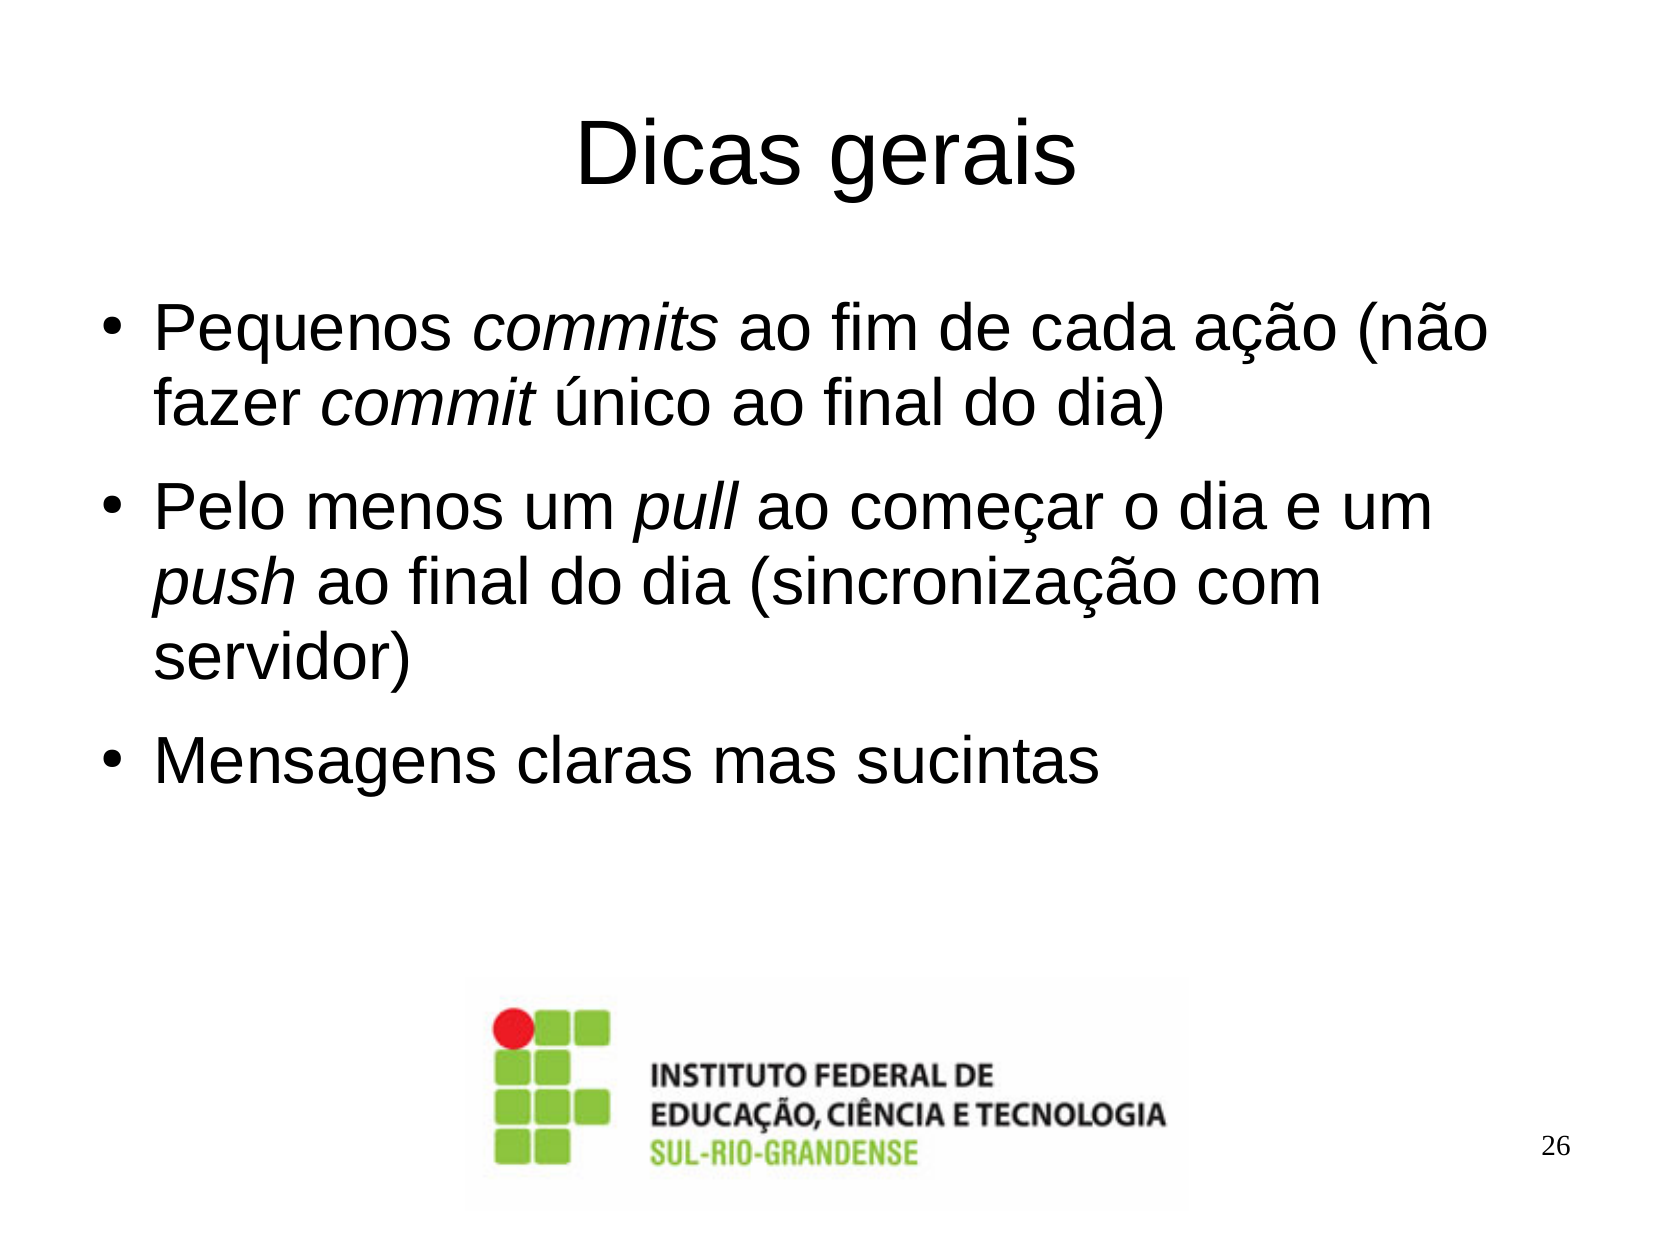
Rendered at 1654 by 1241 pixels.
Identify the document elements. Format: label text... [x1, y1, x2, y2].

title Dicas gerais [82, 49, 1571, 257]
picture [465, 1010, 1189, 1211]
list Pequenos commits ao fim de cada ação (não fazer commit único ao final do dia) Pelo menos um pull ao começar o dia e um push ao final do dia (sincronização com servidor) Mensagens claras mas sucintas [82, 290, 1571, 1010]
